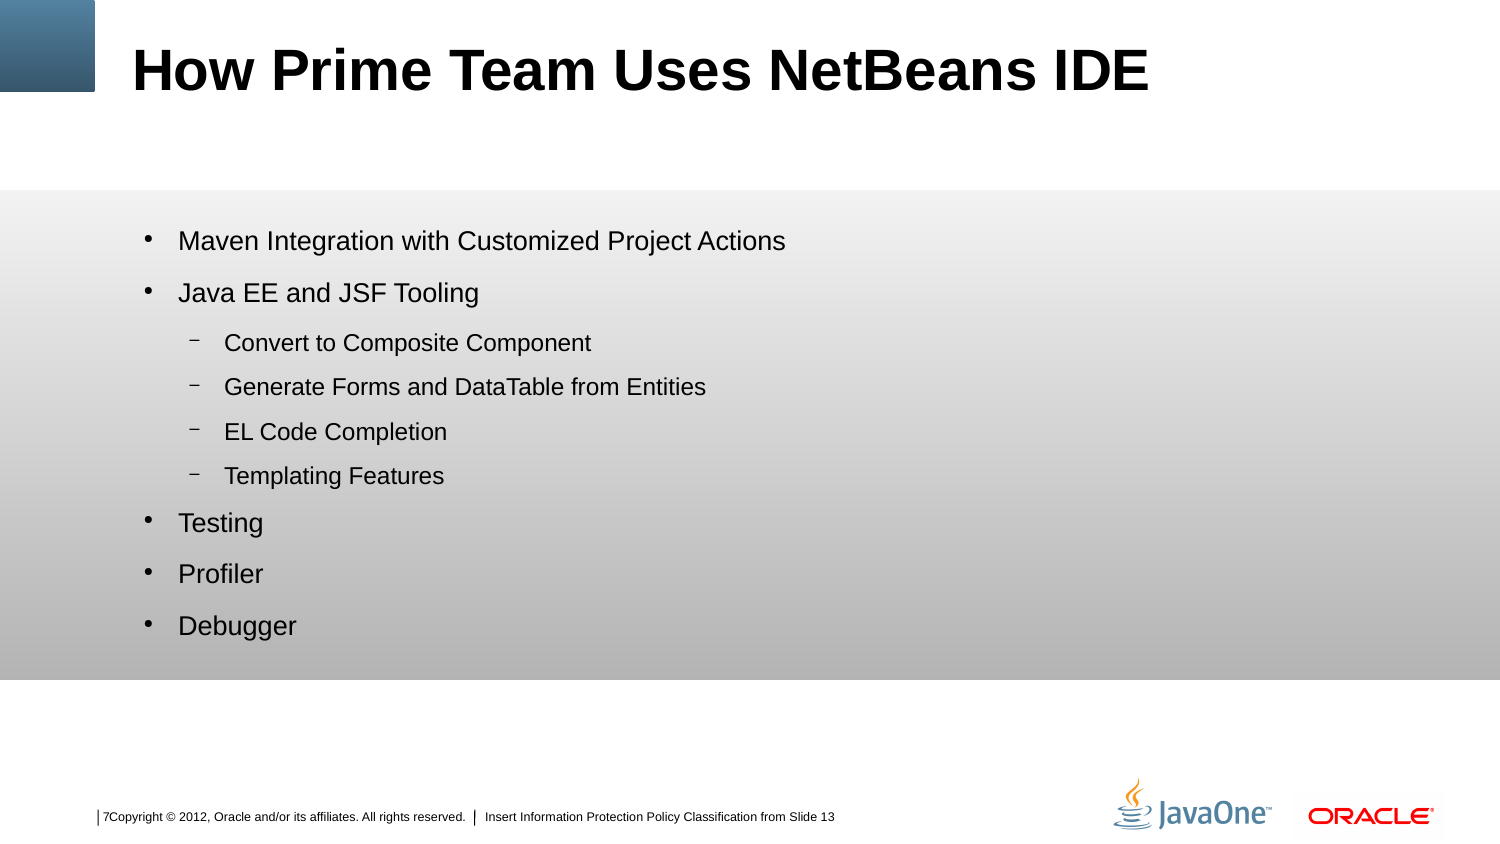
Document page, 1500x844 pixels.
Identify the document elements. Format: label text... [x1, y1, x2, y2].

picture [1097, 761, 1288, 844]
title How Prime Team Uses NetBeans IDE [132, 40, 1407, 166]
list Maven Integration with Customized Project Actions Java EE and JSF Tooling Convert to Composite Component Generate Forms and DataTable from Entities EL Code Completion Templating Features Testing Profiler Debugger [132, 223, 1407, 653]
picture [1293, 792, 1445, 840]
